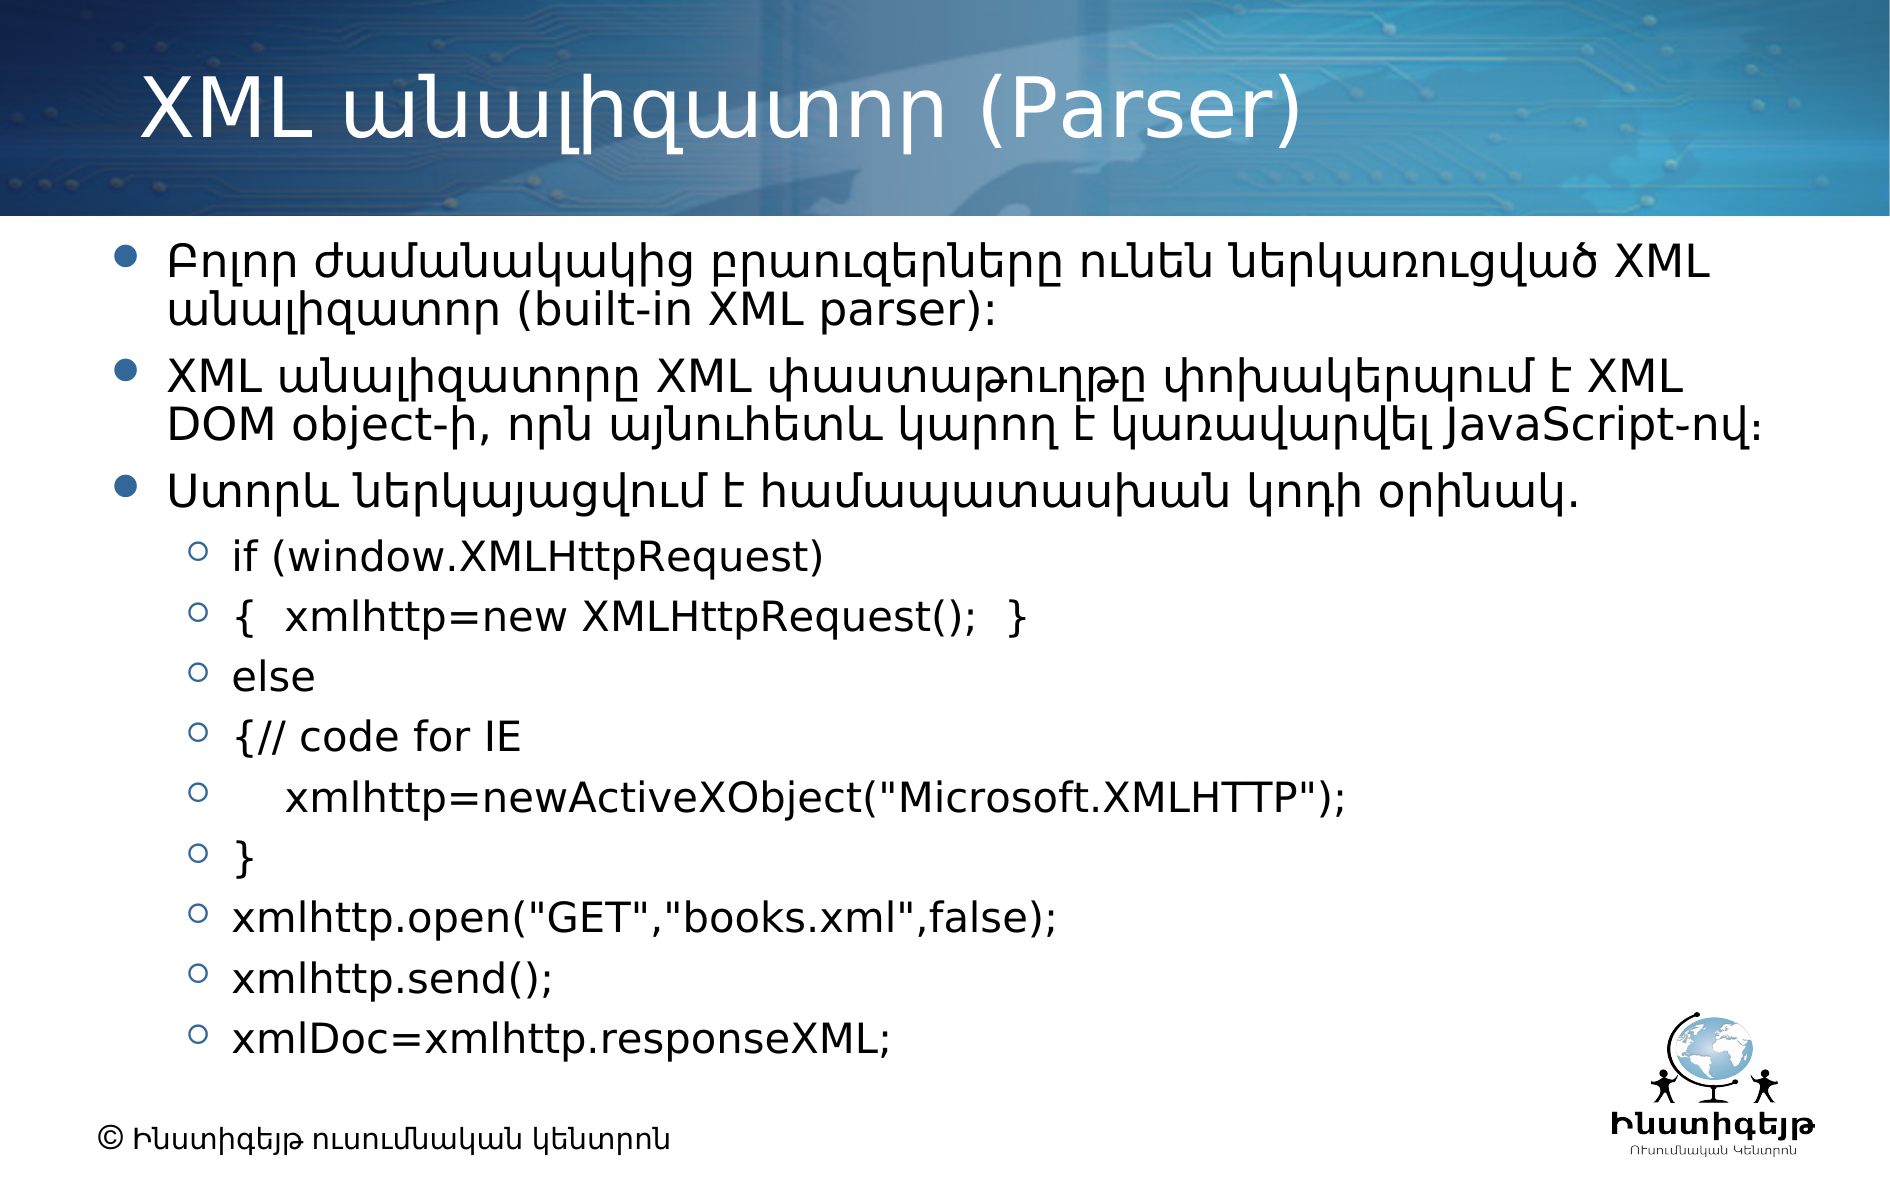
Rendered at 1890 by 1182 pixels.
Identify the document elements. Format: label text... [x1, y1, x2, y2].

picture [1612, 1012, 1815, 1157]
picture [0, 0, 1890, 216]
list Բոլոր ժամանակակից բրաուզերները ունեն ներկառուցված XML անալիզատոր (built-in XML parser): XML անալիզատորը XML փաստաթուղթը փոխակերպում է XML DOM object-ի, որն այնուհետև կարող է կառավարվել JavaScript֊ով։ Ստորև ներկայացվում է համապատասխան կոդի օրինակ․ if (window.XMLHttpRequest) { xmlhttp=new XMLHttpRequest(); } else {// code for IE xmlhttp=newActiveXObject("Microsoft.XMLHTTP"); } xmlhttp.open("GET","books.xml",false); xmlhttp.send(); xmlDoc=xmlhttp.responseXML; [111, 239, 1801, 269]
